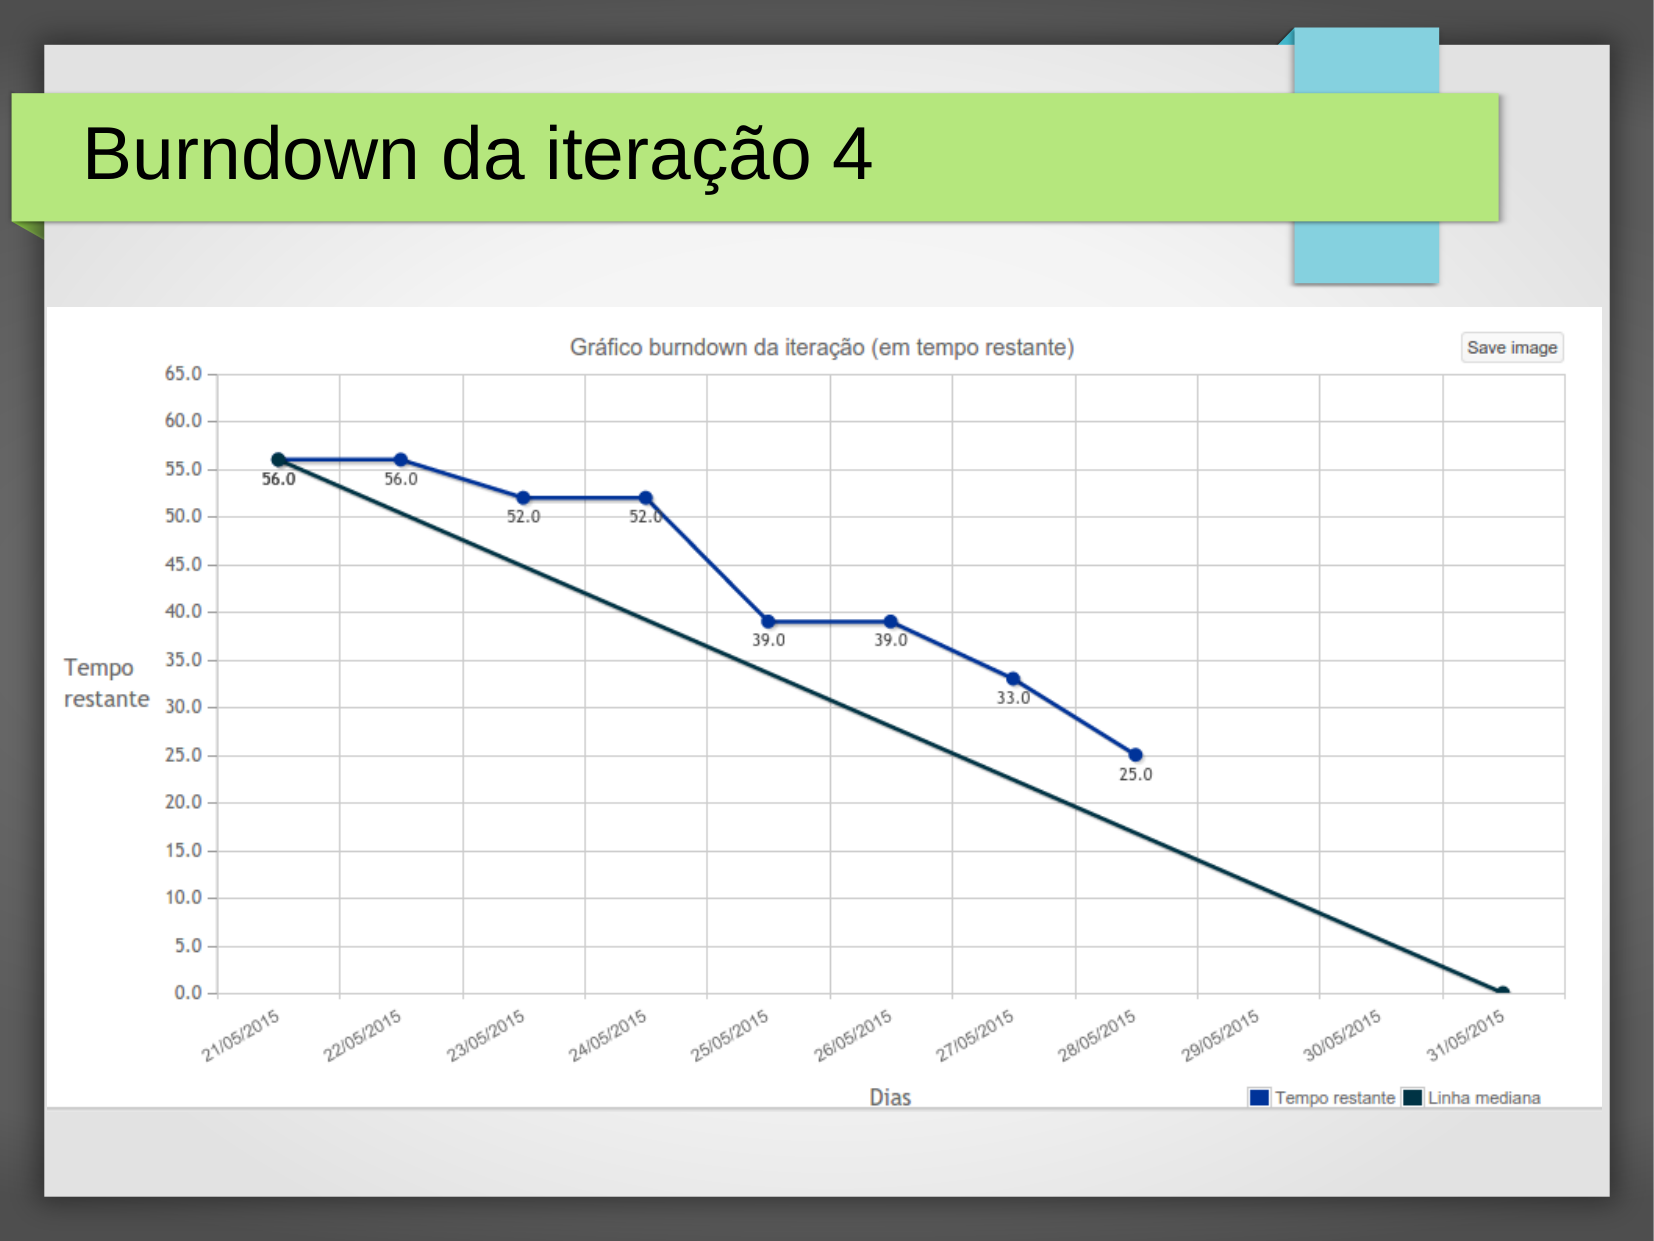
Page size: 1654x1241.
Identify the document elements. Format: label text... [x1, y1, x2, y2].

picture [0, 0, 1654, 1241]
title Burndown da iteração 4 [82, 94, 1264, 213]
